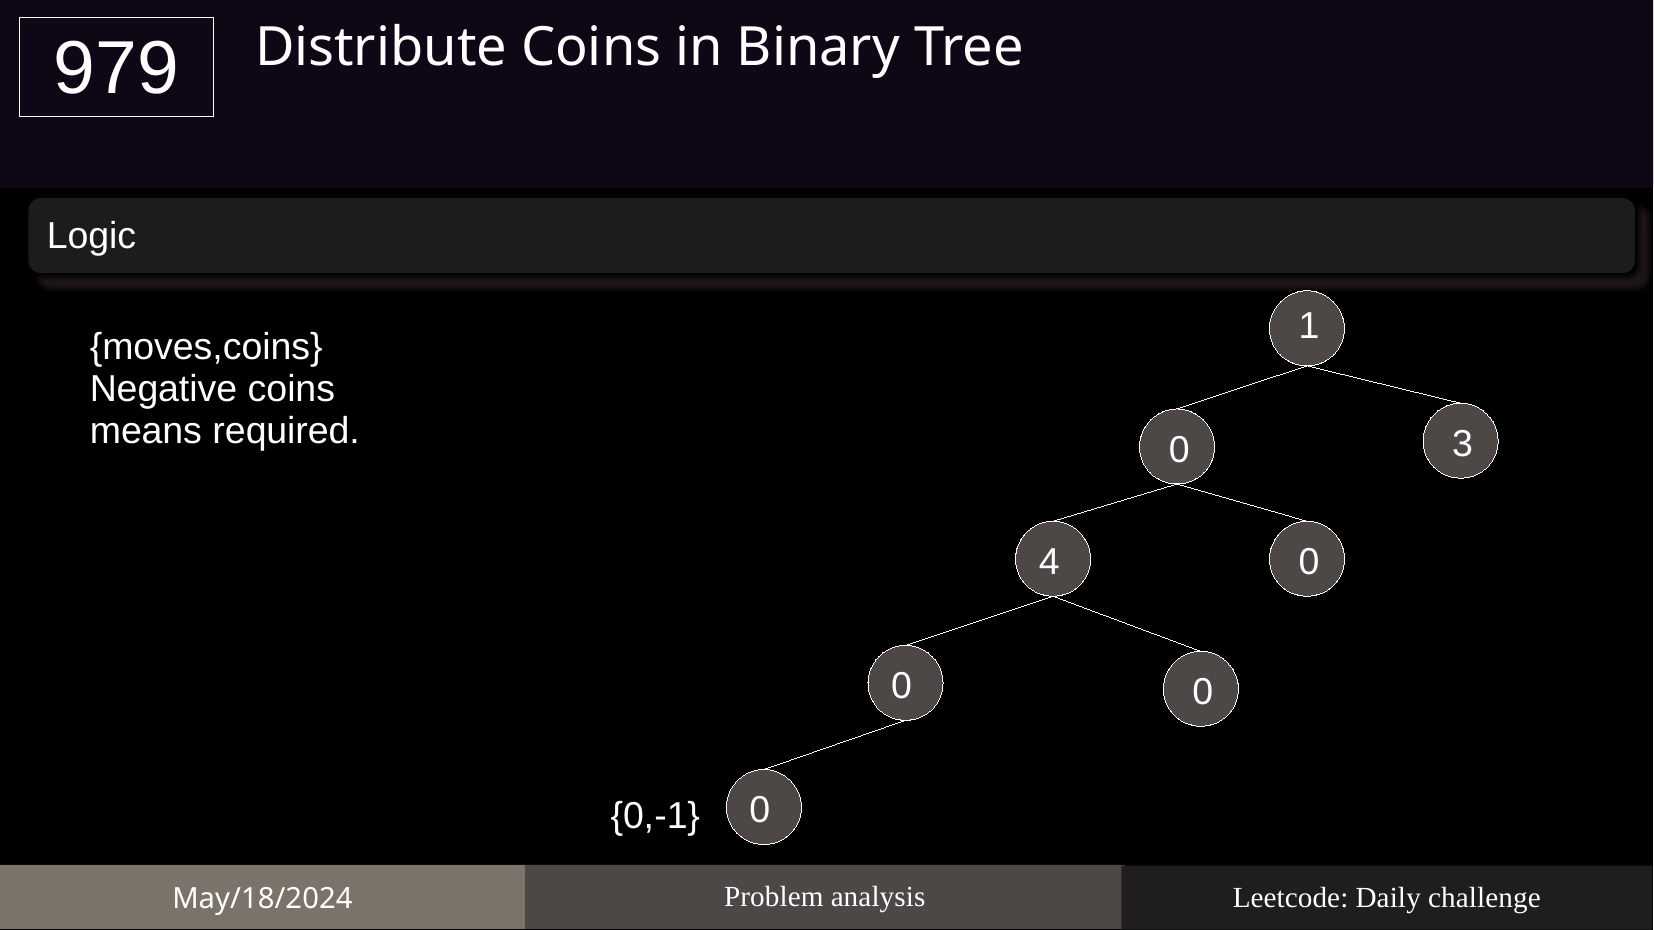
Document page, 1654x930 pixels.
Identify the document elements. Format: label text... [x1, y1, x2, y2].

text_box [1279, 521, 1335, 533]
text_box 3 [1425, 415, 1501, 473]
text_box [1441, 473, 1480, 479]
text_box [736, 769, 792, 781]
text_box [1286, 290, 1328, 297]
text_box [1025, 521, 1081, 533]
text_box [878, 645, 933, 657]
text_box 1 [1271, 297, 1347, 354]
text_box 4 [1011, 533, 1087, 591]
text_box [1087, 542, 1091, 575]
text_box 0 [863, 657, 939, 715]
text_box 0 [1271, 533, 1347, 591]
text_box [744, 839, 784, 845]
text_box 0 [1141, 421, 1217, 478]
text_box 0 [1165, 663, 1241, 721]
text_box [798, 791, 802, 823]
text_box Logic [28, 198, 1635, 274]
text_box [1279, 354, 1335, 366]
text_box {0,-1} [595, 787, 719, 845]
text_box [1034, 591, 1073, 597]
text_box [1156, 478, 1198, 484]
text_box [1181, 721, 1220, 727]
text_box [1149, 408, 1205, 421]
text_box 0 [722, 781, 798, 839]
text_box [886, 715, 925, 721]
text_box [1287, 591, 1327, 597]
text_box [939, 665, 944, 700]
text_box [1433, 403, 1488, 415]
text_box [1173, 651, 1229, 663]
text_box {moves,coins} Negative coins means required. [75, 318, 376, 459]
